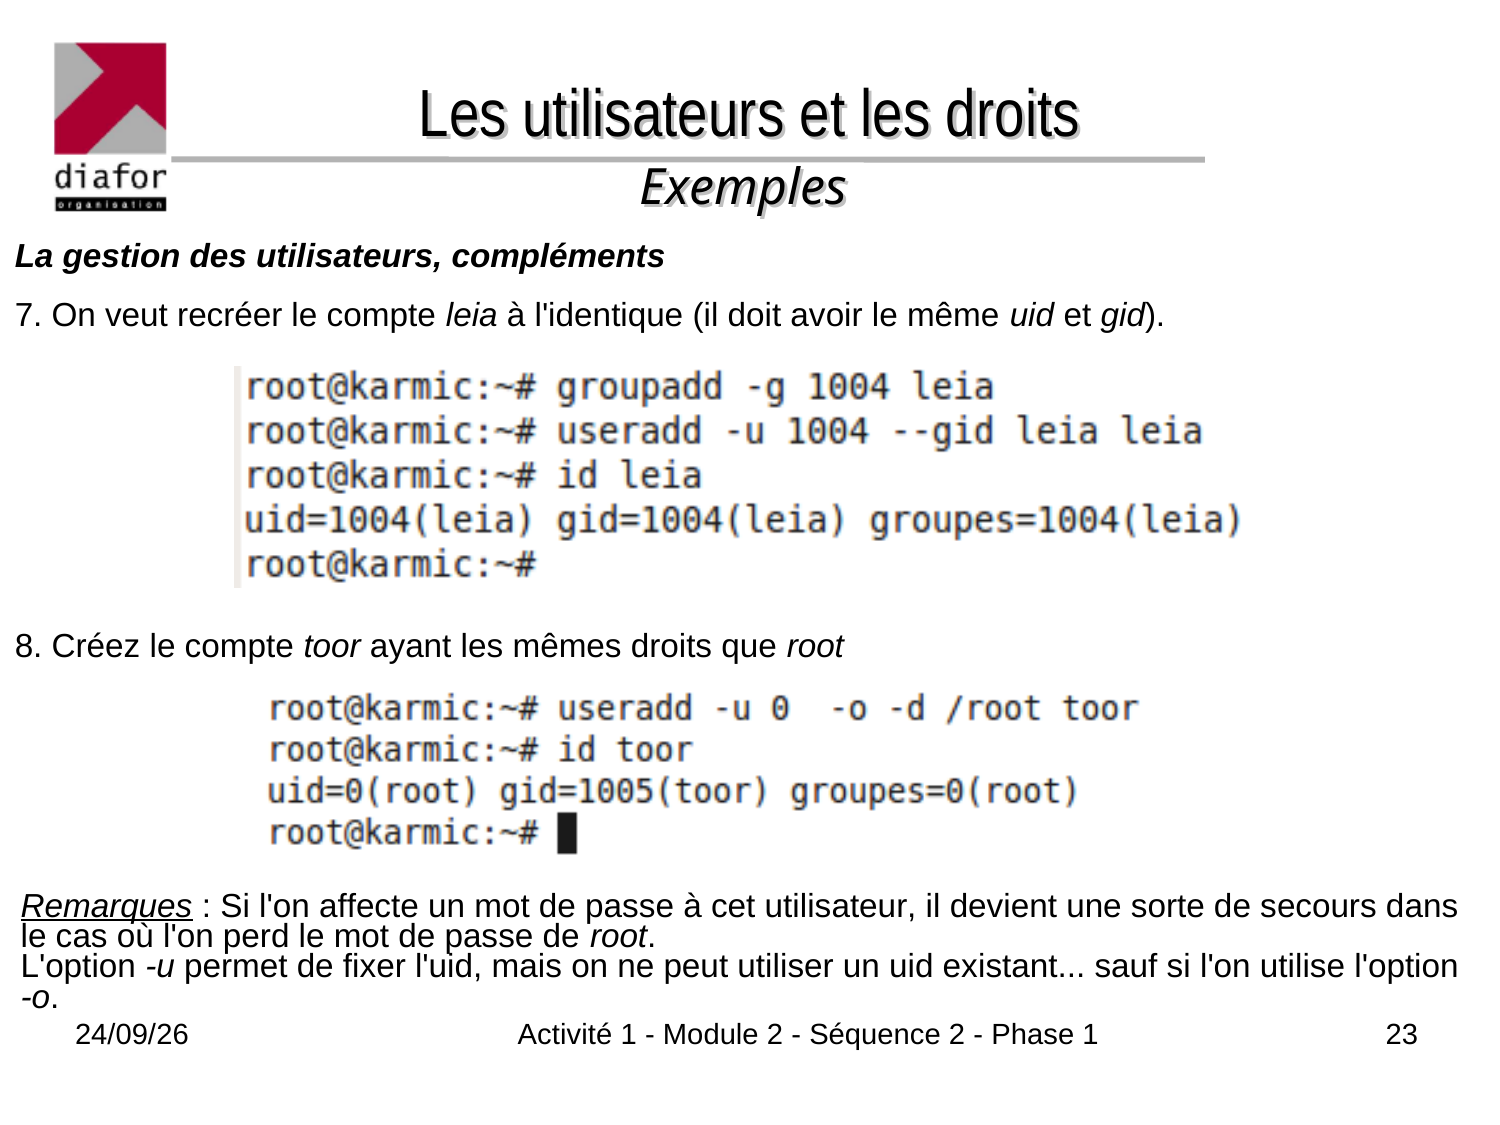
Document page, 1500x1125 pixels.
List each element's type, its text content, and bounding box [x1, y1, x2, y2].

text_box 7. On veut recréer le compte leia à l'identique (il doit avoir le même uid et gid). [0, 295, 1181, 341]
picture [234, 366, 1329, 588]
picture [265, 689, 1176, 857]
text_box La gestion des utilisateurs, compléments [0, 236, 682, 282]
title Les utilisateurs et les droits Exemples [75, 45, 1426, 250]
text_box Remarques : Si l'on affecte un mot de passe à cet utilisateur, il devient une sorte de secours dans le cas où l'on perd le mot de passe de root. L'option -u permet de fixer l'uid, mais on ne peut utiliser un uid existant... sauf si l'on utilise l'option -o. [5, 885, 1485, 1022]
text_box 8. Créez le compte toor ayant les mêmes droits que root [0, 625, 860, 672]
picture [53, 42, 168, 213]
